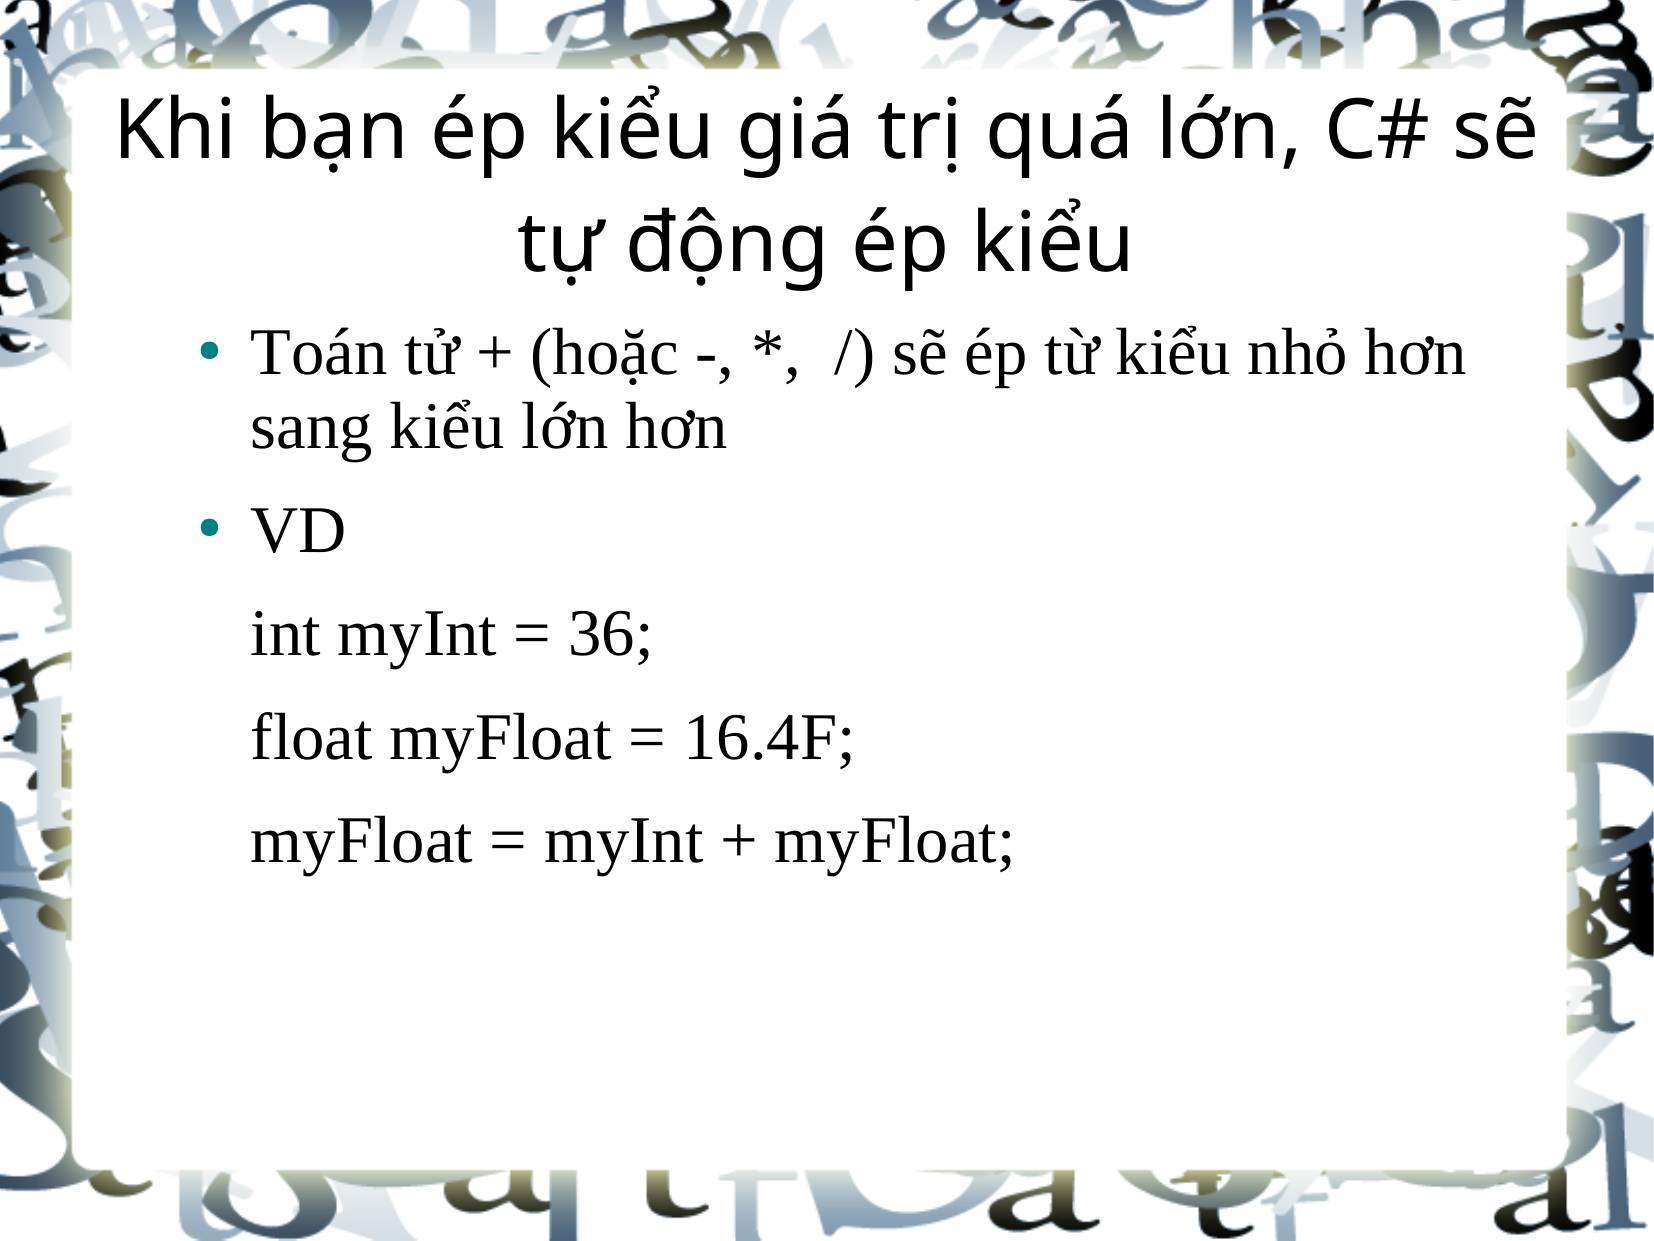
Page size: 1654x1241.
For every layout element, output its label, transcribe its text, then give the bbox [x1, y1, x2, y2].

picture [0, 0, 1654, 1241]
list Toán tử + (hoặc -, *, /) sẽ ép từ kiểu nhỏ hơn sang kiểu lớn hơn VD int myInt = 36; float myFloat = 16.4F; myFloat = myInt + myFloat; [180, 315, 1571, 1097]
title Khi bạn ép kiểu giá trị quá lớn, C# sẽ tự động ép kiểu [82, 68, 1571, 297]
